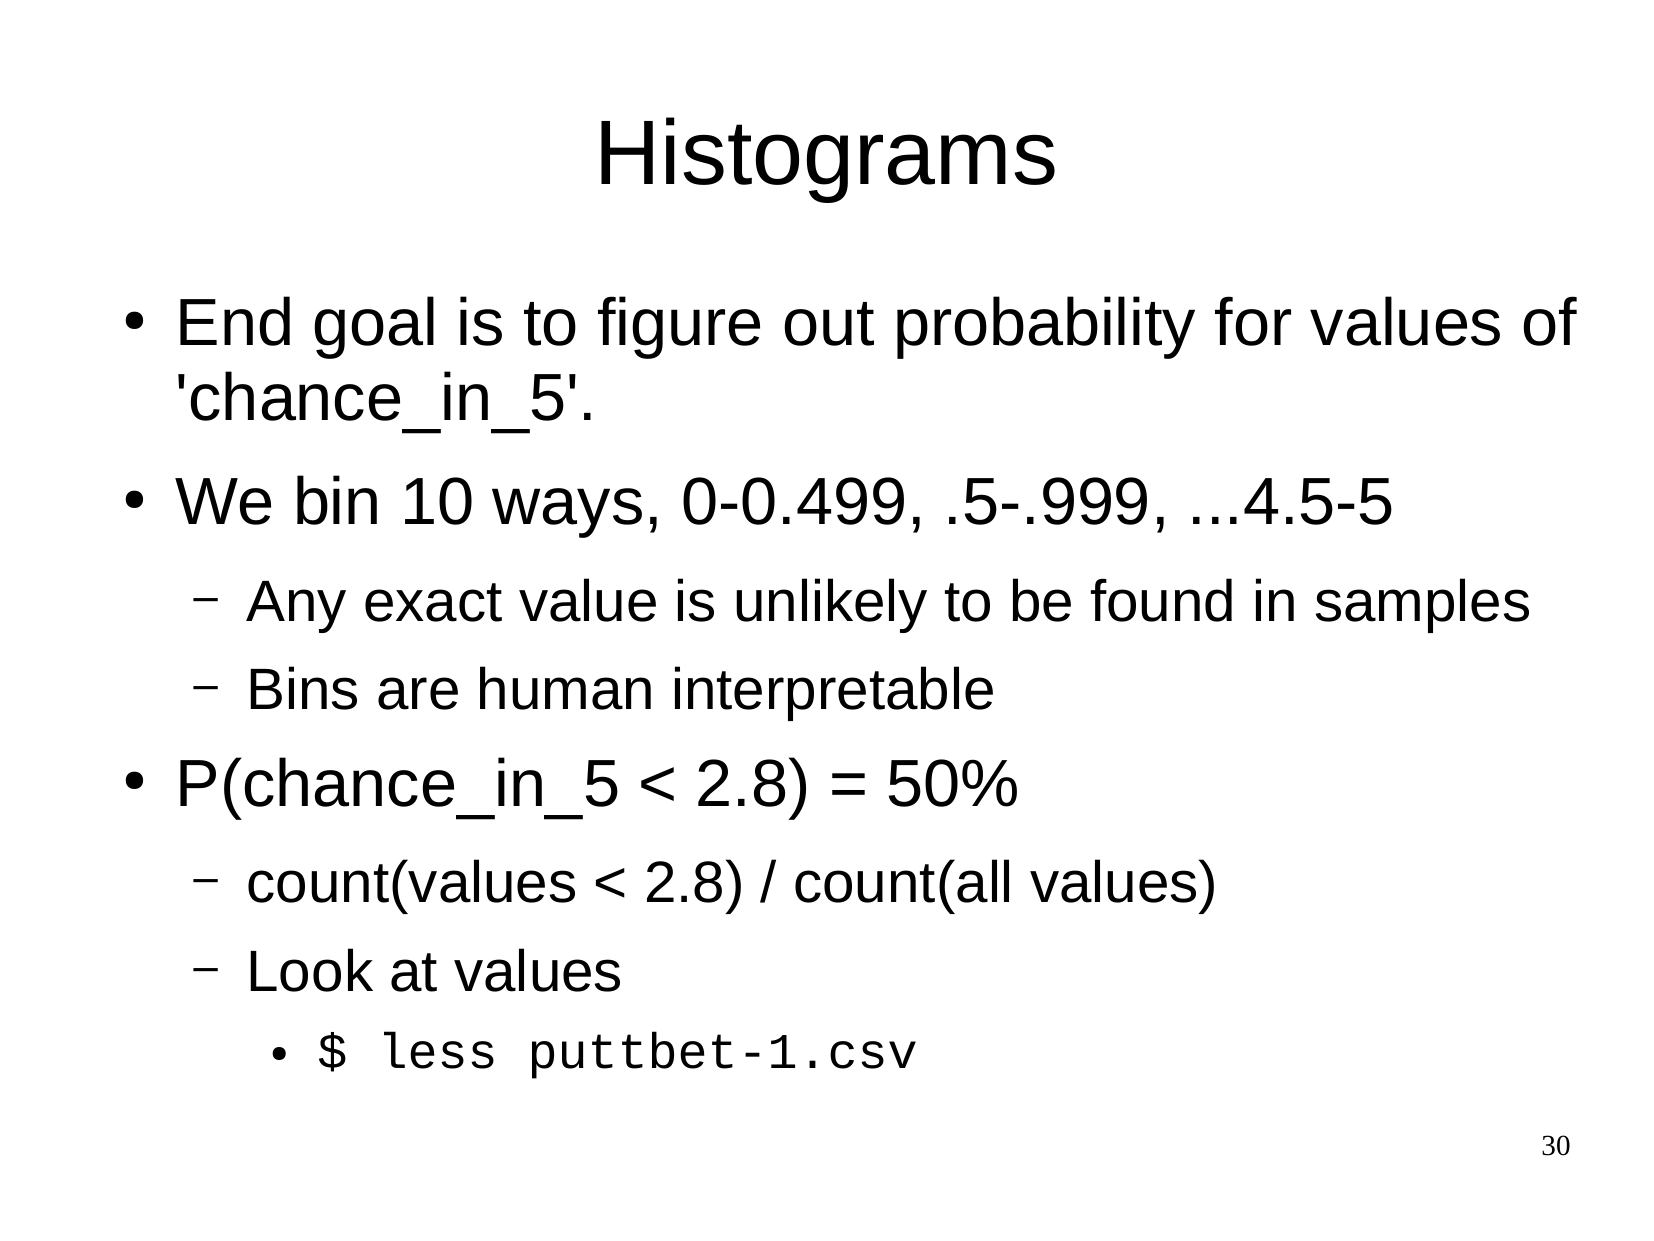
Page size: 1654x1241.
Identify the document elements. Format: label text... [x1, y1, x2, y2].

list End goal is to figure out probability for values of 'chance_in_5'. We bin 10 ways, 0-0.499, .5-.999, ...4.5-5 Any exact value is unlikely to be found in samples Bins are human interpretable P(chance_in_5 < 2.8) = 50% count(values < 2.8) / count(all values) Look at values $ less puttbet-1.csv [105, 285, 1594, 1180]
title Histograms [82, 49, 1571, 257]
